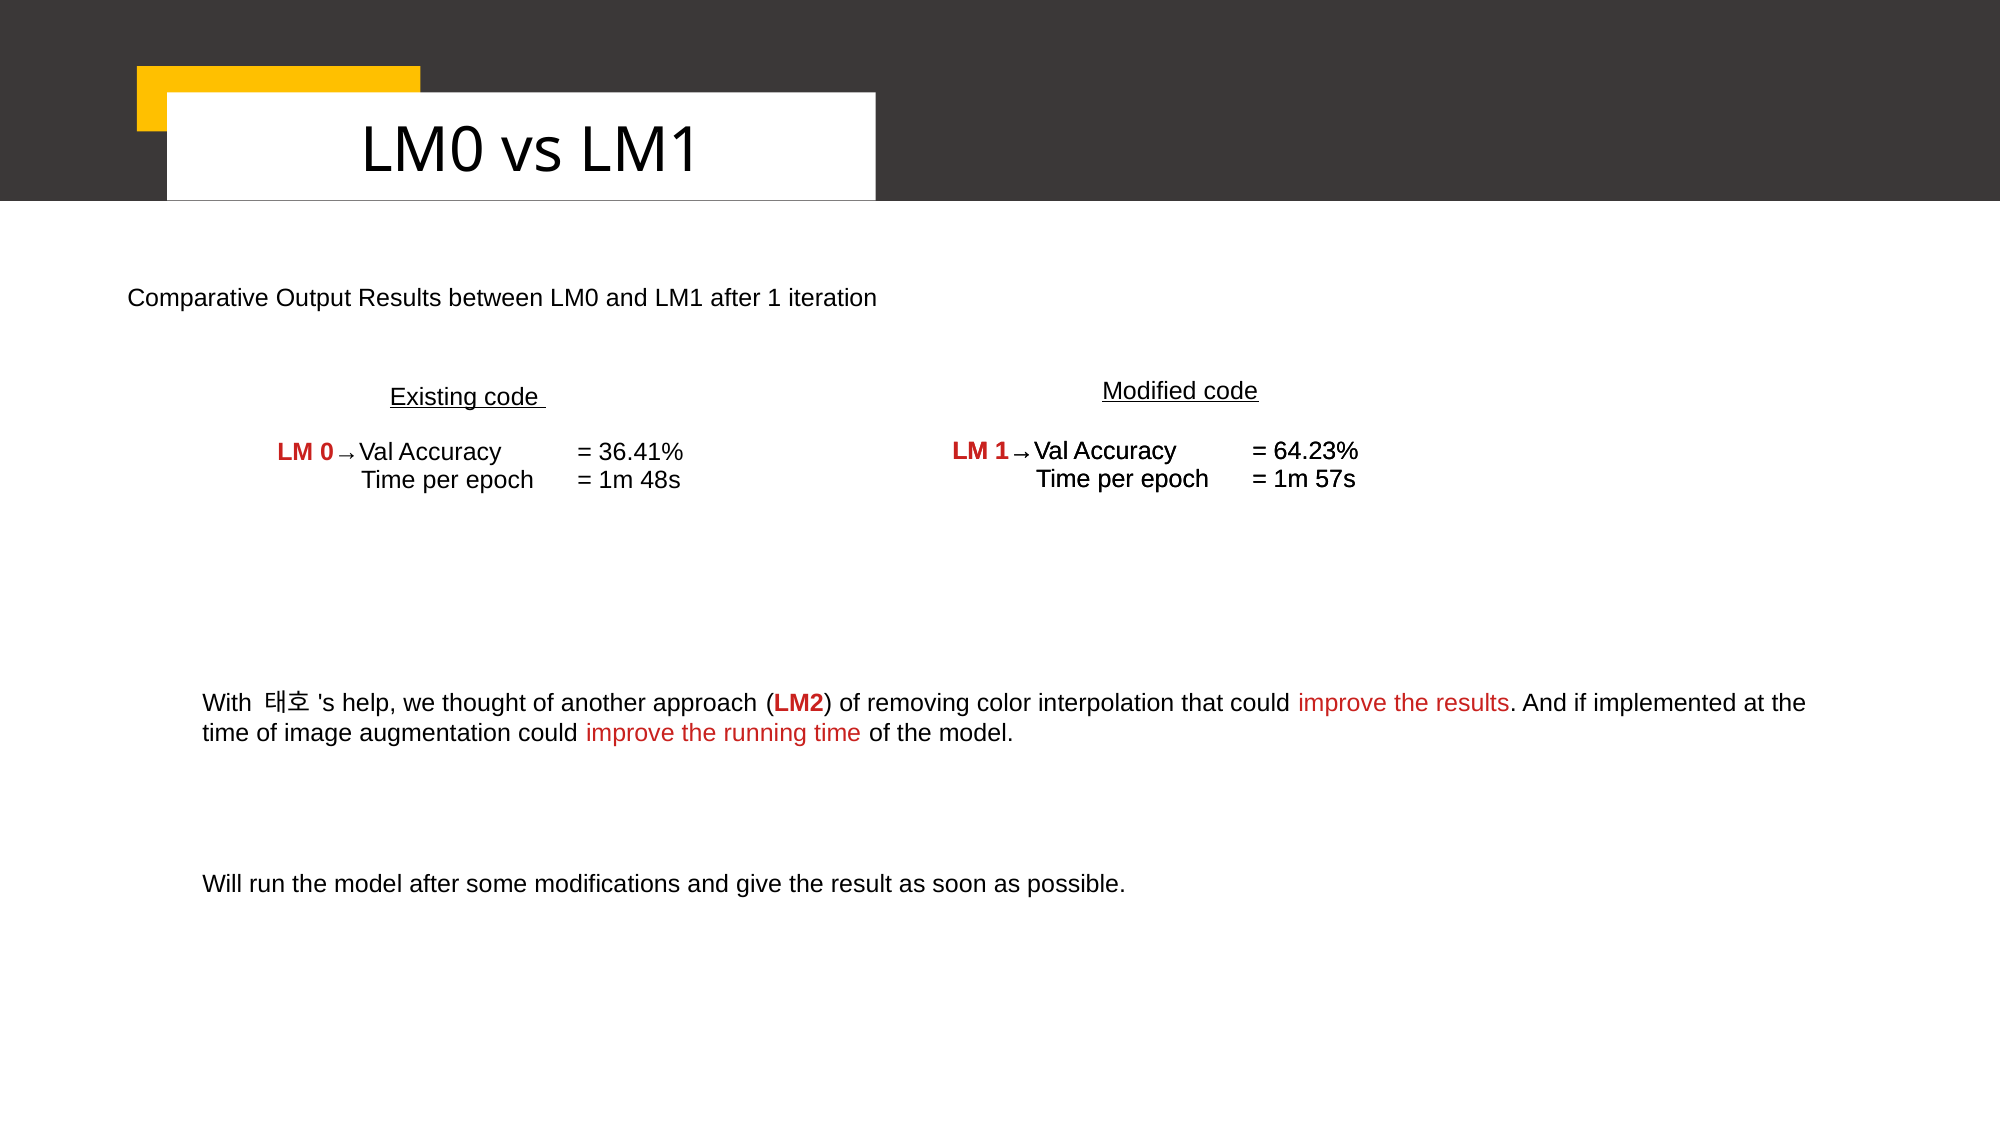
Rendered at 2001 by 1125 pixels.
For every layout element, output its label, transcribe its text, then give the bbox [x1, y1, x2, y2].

text_box LM0 vs LM1 [345, 101, 720, 192]
text_box [136, 66, 876, 201]
text_box With 태호's help, we thought of another approach (LM2) of removing color interpolation that could improve the results. And if implemented at the time of image augmentation could improve the running time of the model. [187, 675, 1831, 788]
text_box Existing code [375, 375, 563, 418]
text_box Modified code [1087, 369, 1276, 413]
text_box LM 1→Val Accuracy = 64.23% Time per epoch = 1m 57s [937, 429, 1473, 510]
text_box LM 0→Val Accuracy = 36.41% Time per epoch = 1m 48s [262, 430, 798, 511]
text_box Comparative Output Results between LM0 and LM1 after 1 iteration [112, 276, 1306, 376]
picture [0, 0, 2000, 201]
text_box Will run the model after some modifications and give the result as soon as possible. [187, 862, 1831, 976]
